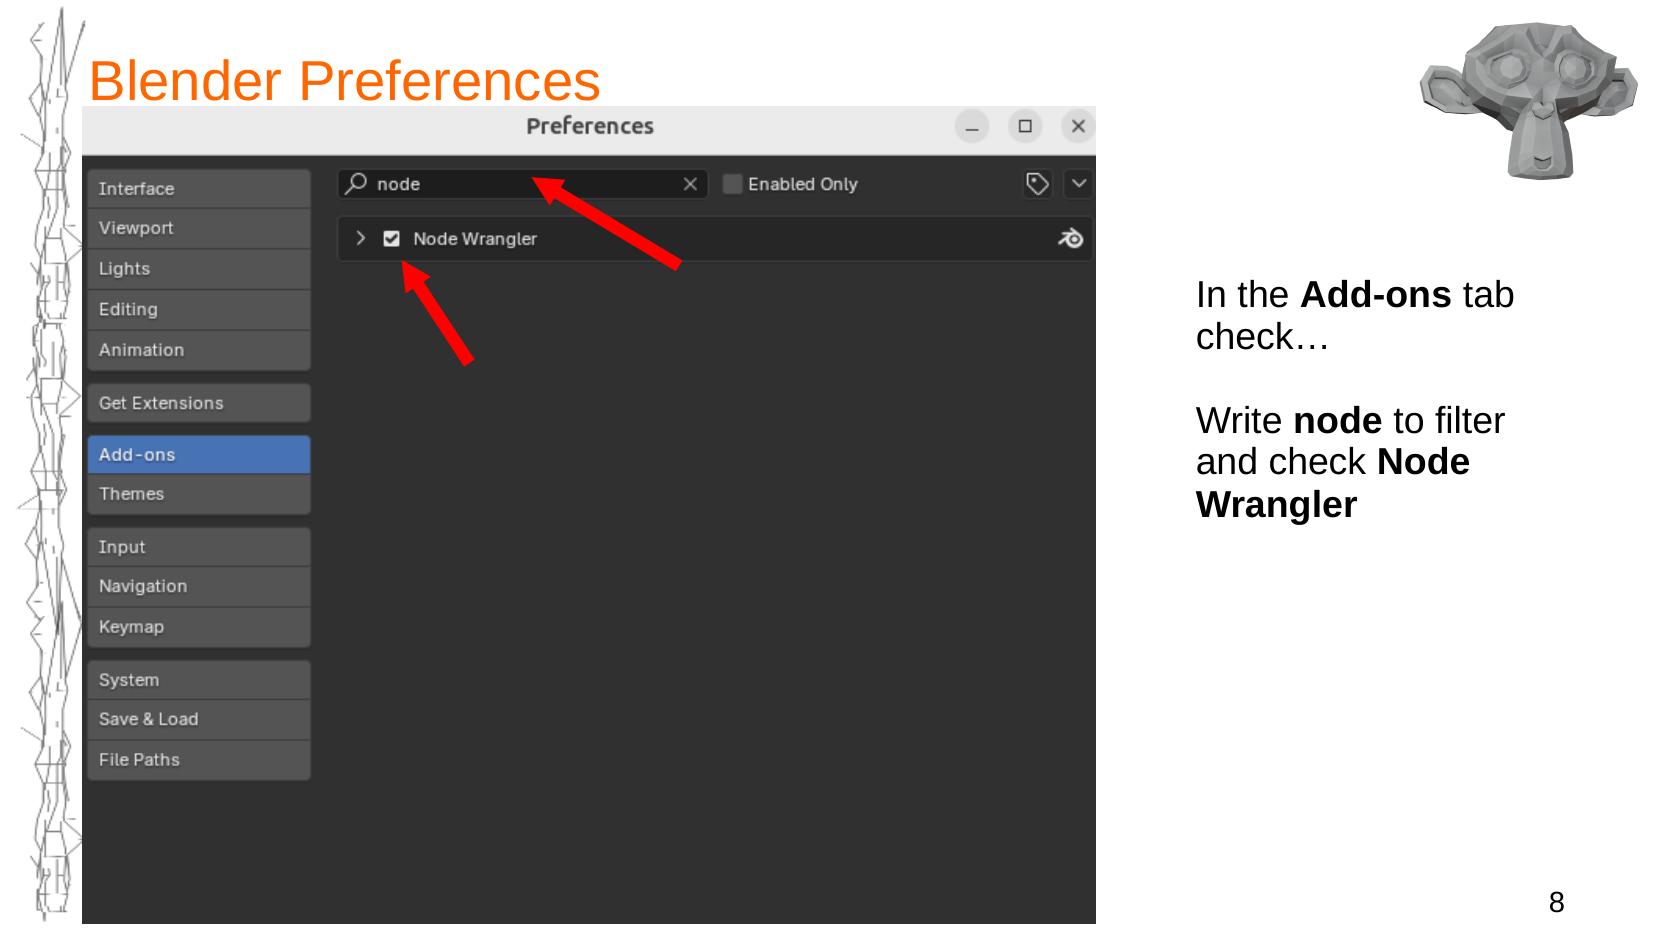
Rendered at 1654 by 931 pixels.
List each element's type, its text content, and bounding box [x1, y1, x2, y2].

text_box In the Add-ons tab check… Write node to filter and check Node Wrangler [1181, 265, 1565, 680]
picture [82, 106, 1096, 924]
picture [1411, 11, 1645, 189]
title Blender Preferences [88, 29, 1447, 133]
